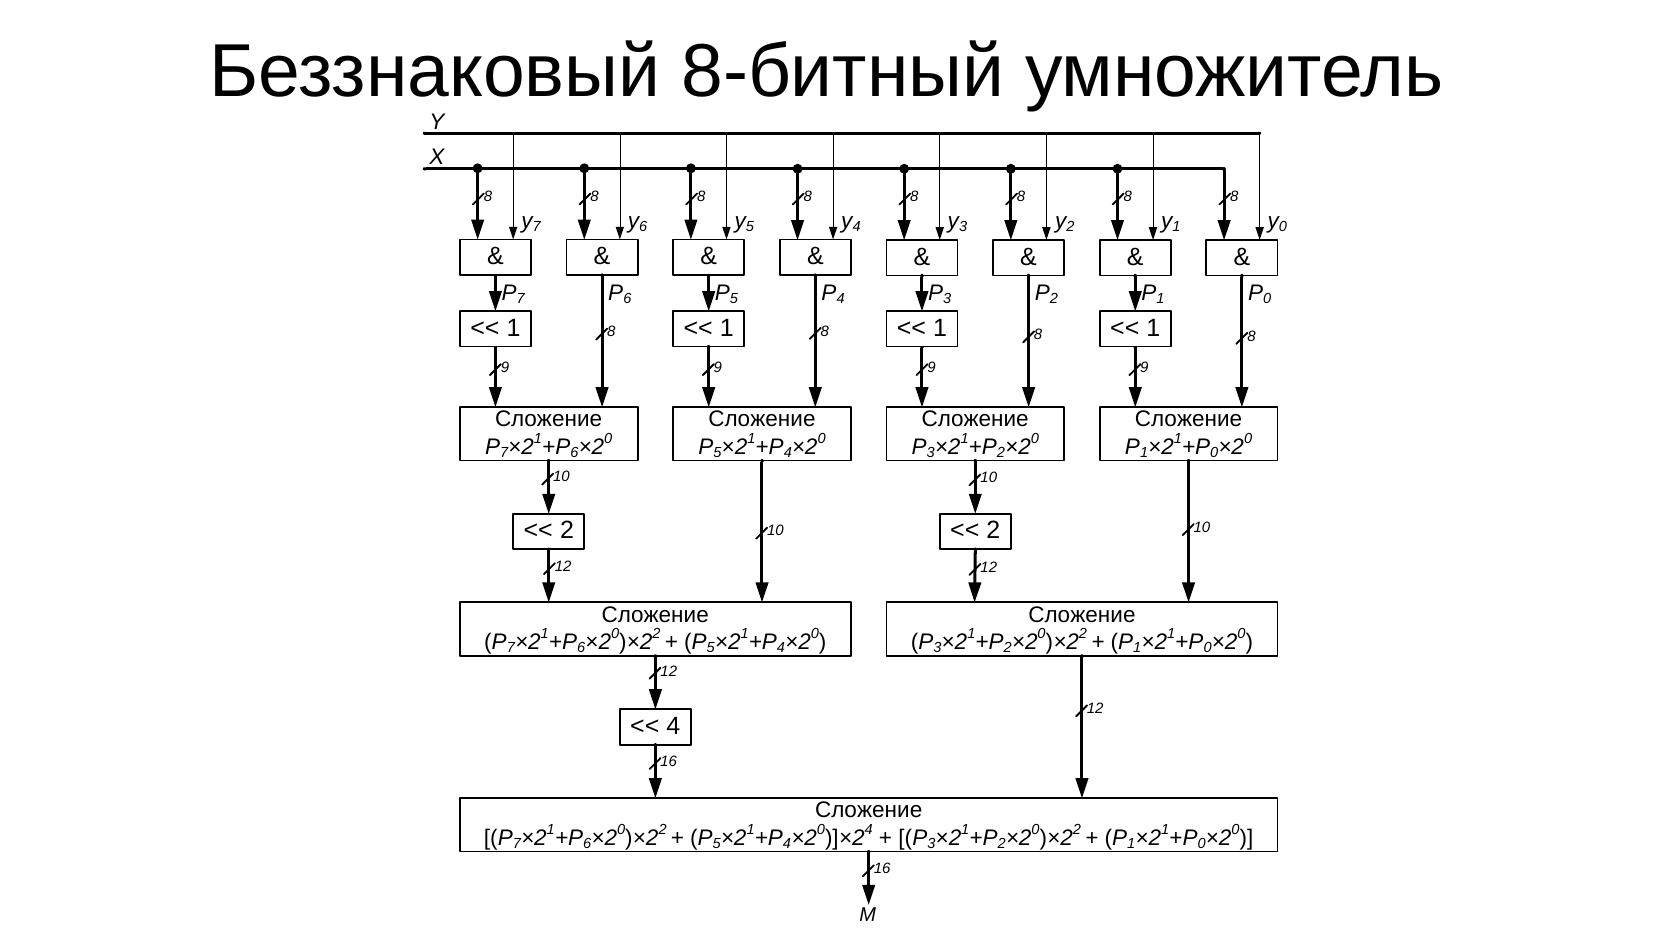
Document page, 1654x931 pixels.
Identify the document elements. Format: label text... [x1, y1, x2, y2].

title Беззнаковый 8-битный умножитель [82, 15, 1571, 126]
picture [420, 102, 1291, 931]
